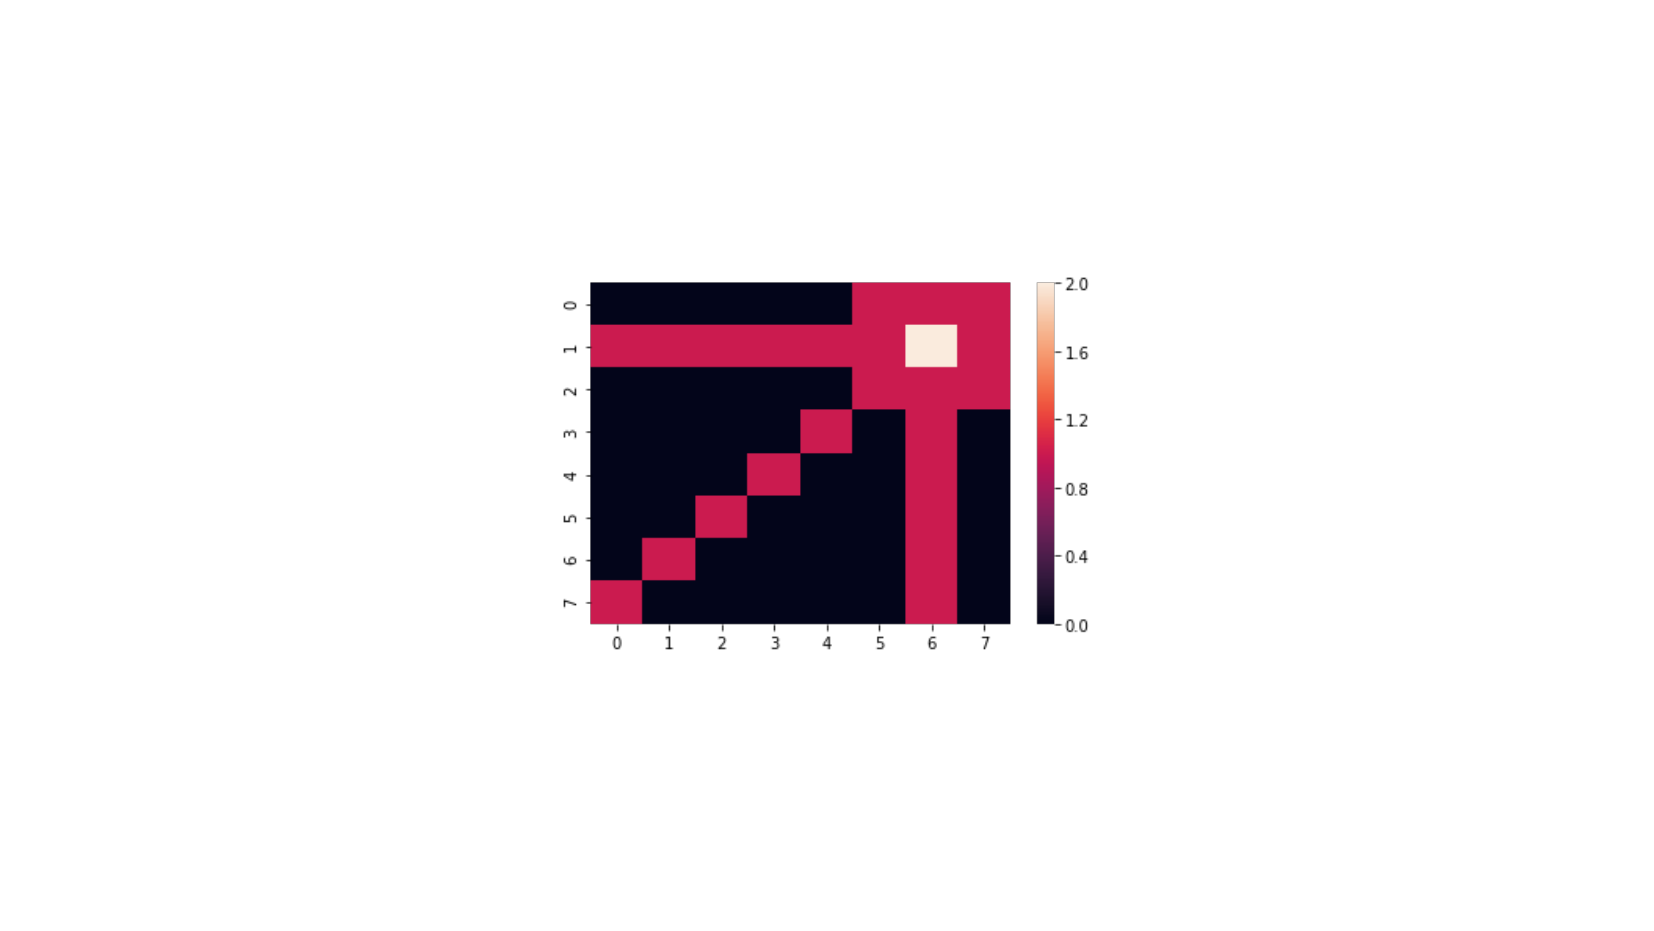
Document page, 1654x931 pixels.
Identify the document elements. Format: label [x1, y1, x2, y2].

picture [553, 267, 1100, 662]
